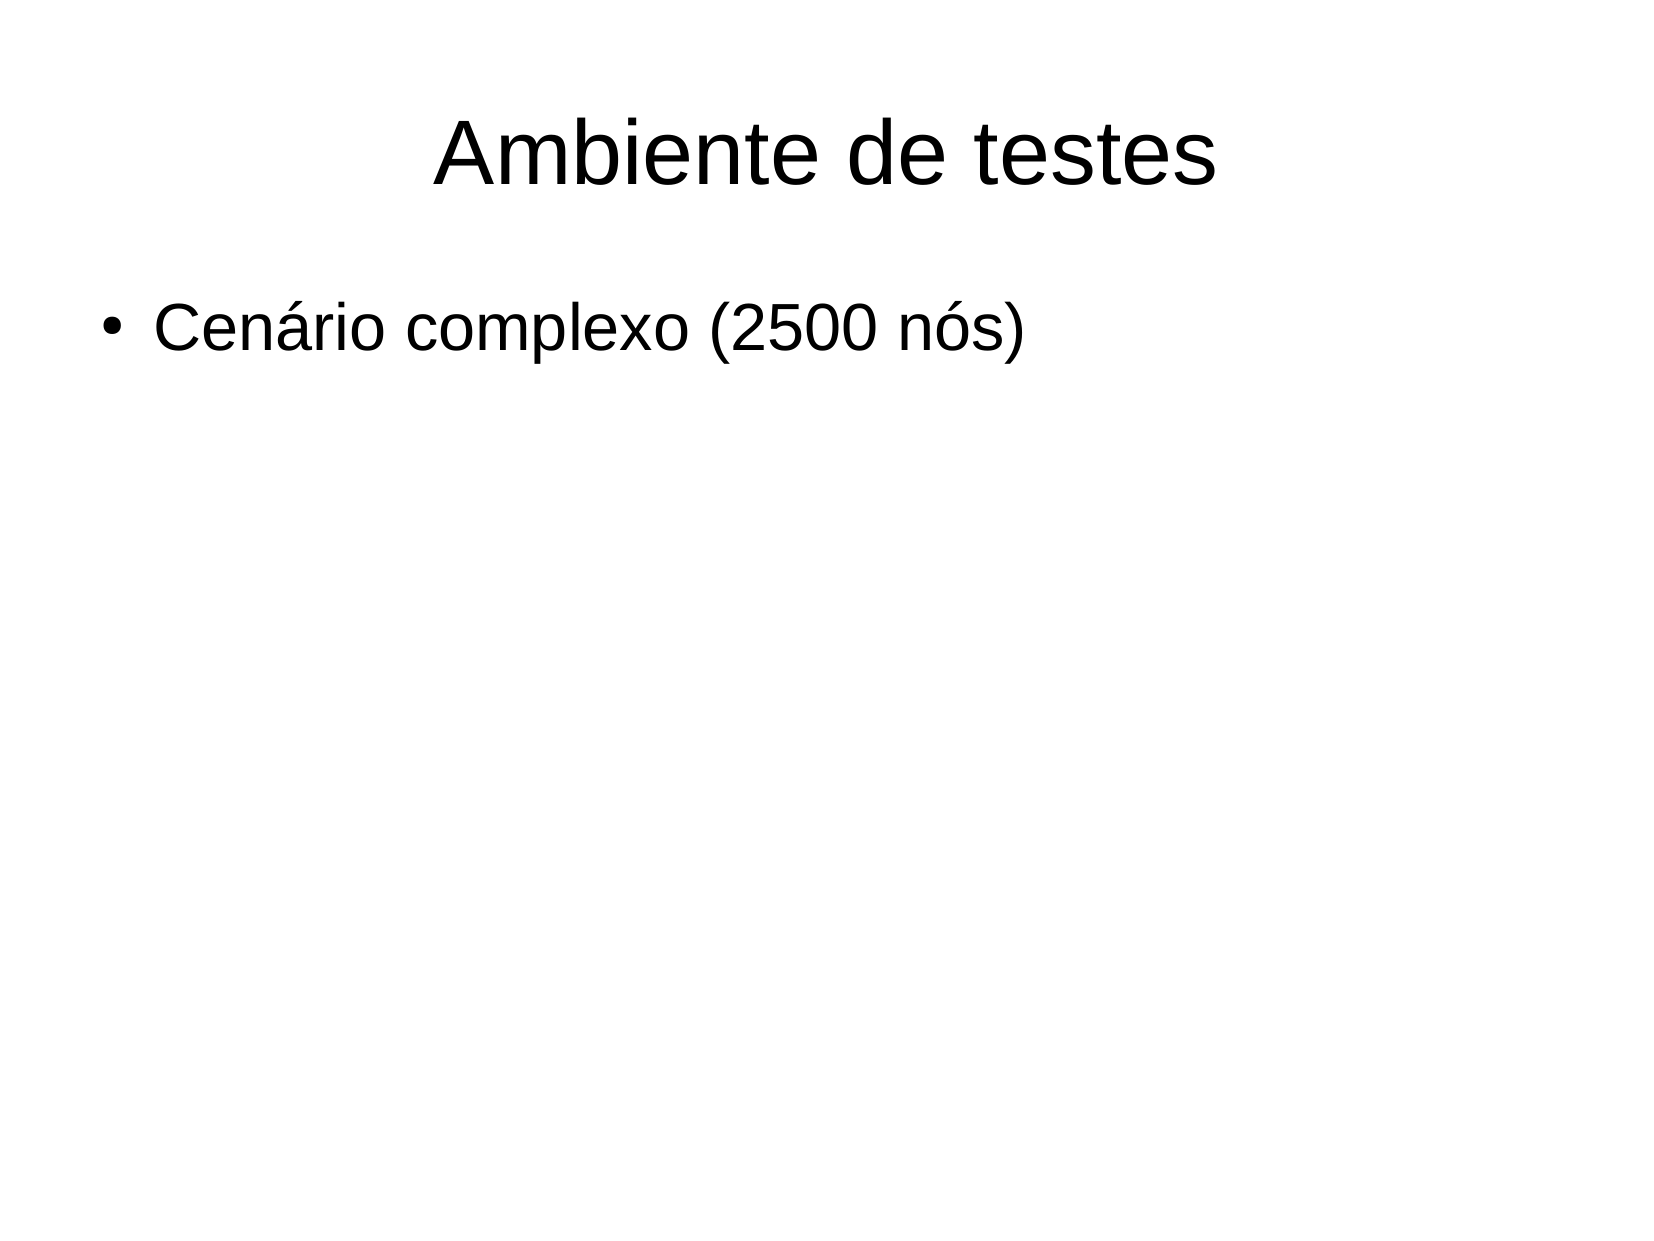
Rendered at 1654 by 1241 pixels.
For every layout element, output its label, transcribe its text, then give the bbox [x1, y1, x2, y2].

title Ambiente de testes [82, 49, 1571, 257]
list Cenário complexo (2500 nós) [82, 290, 1571, 634]
